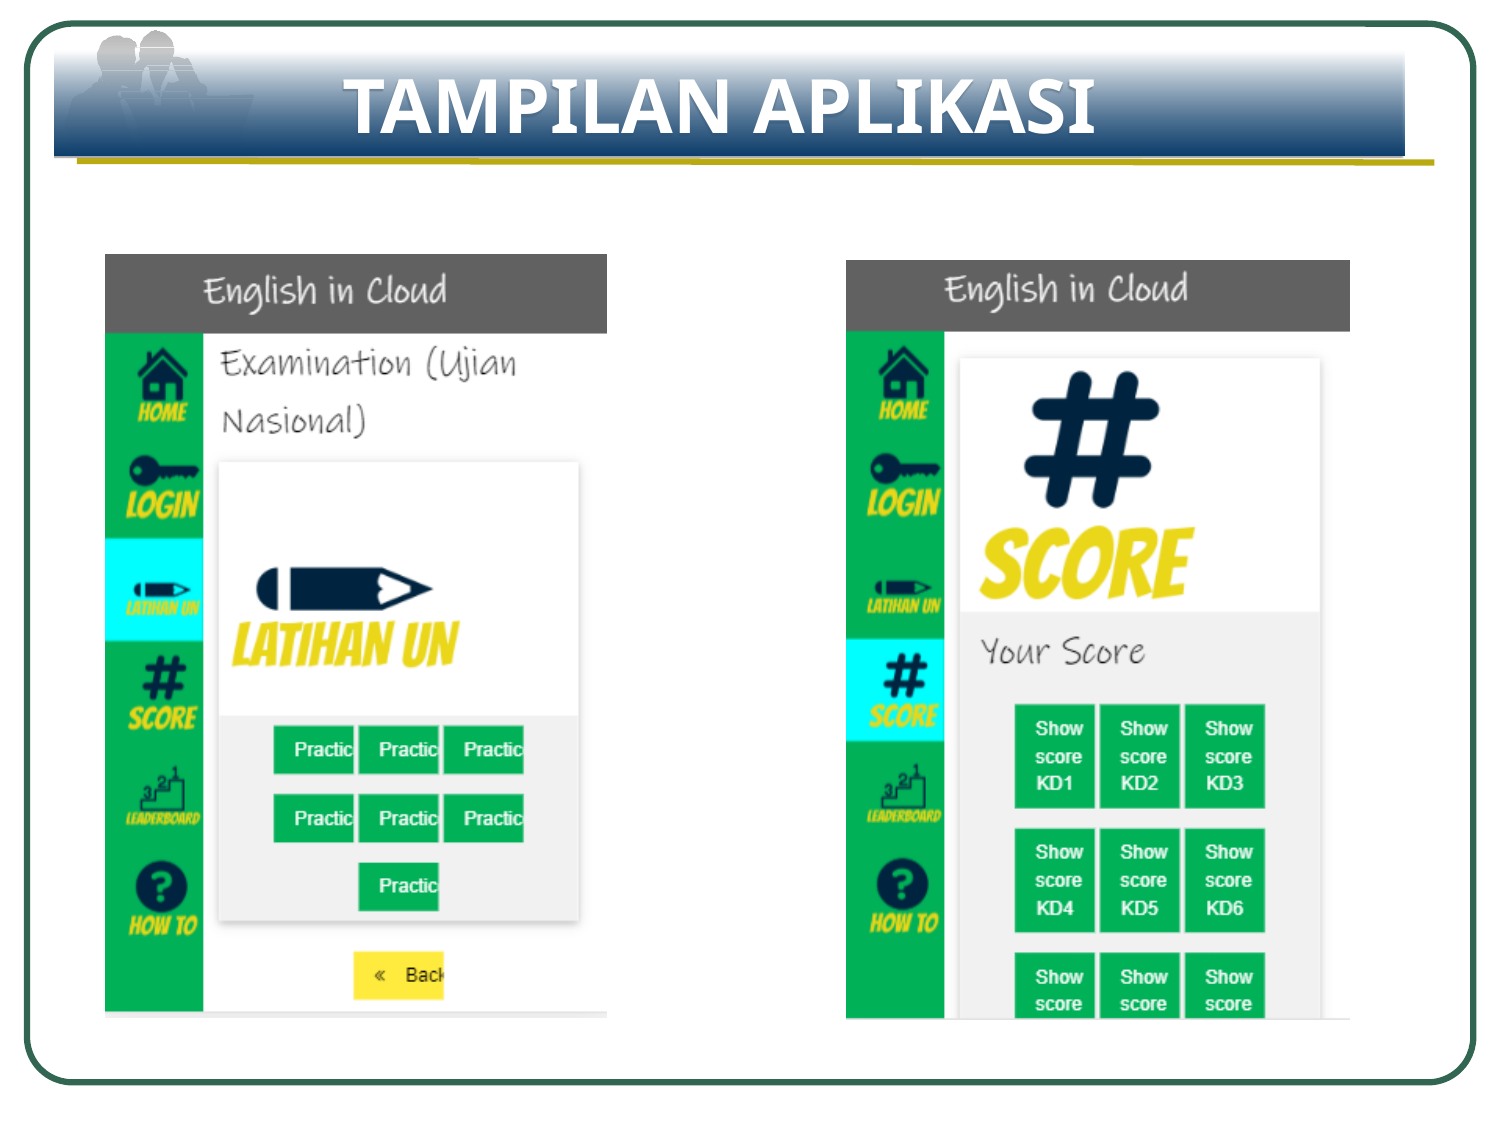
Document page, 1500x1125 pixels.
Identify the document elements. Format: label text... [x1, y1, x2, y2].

picture [846, 260, 1350, 1020]
text_box TAMPILAN APLIKASI [54, 50, 1405, 156]
picture [105, 254, 607, 1018]
